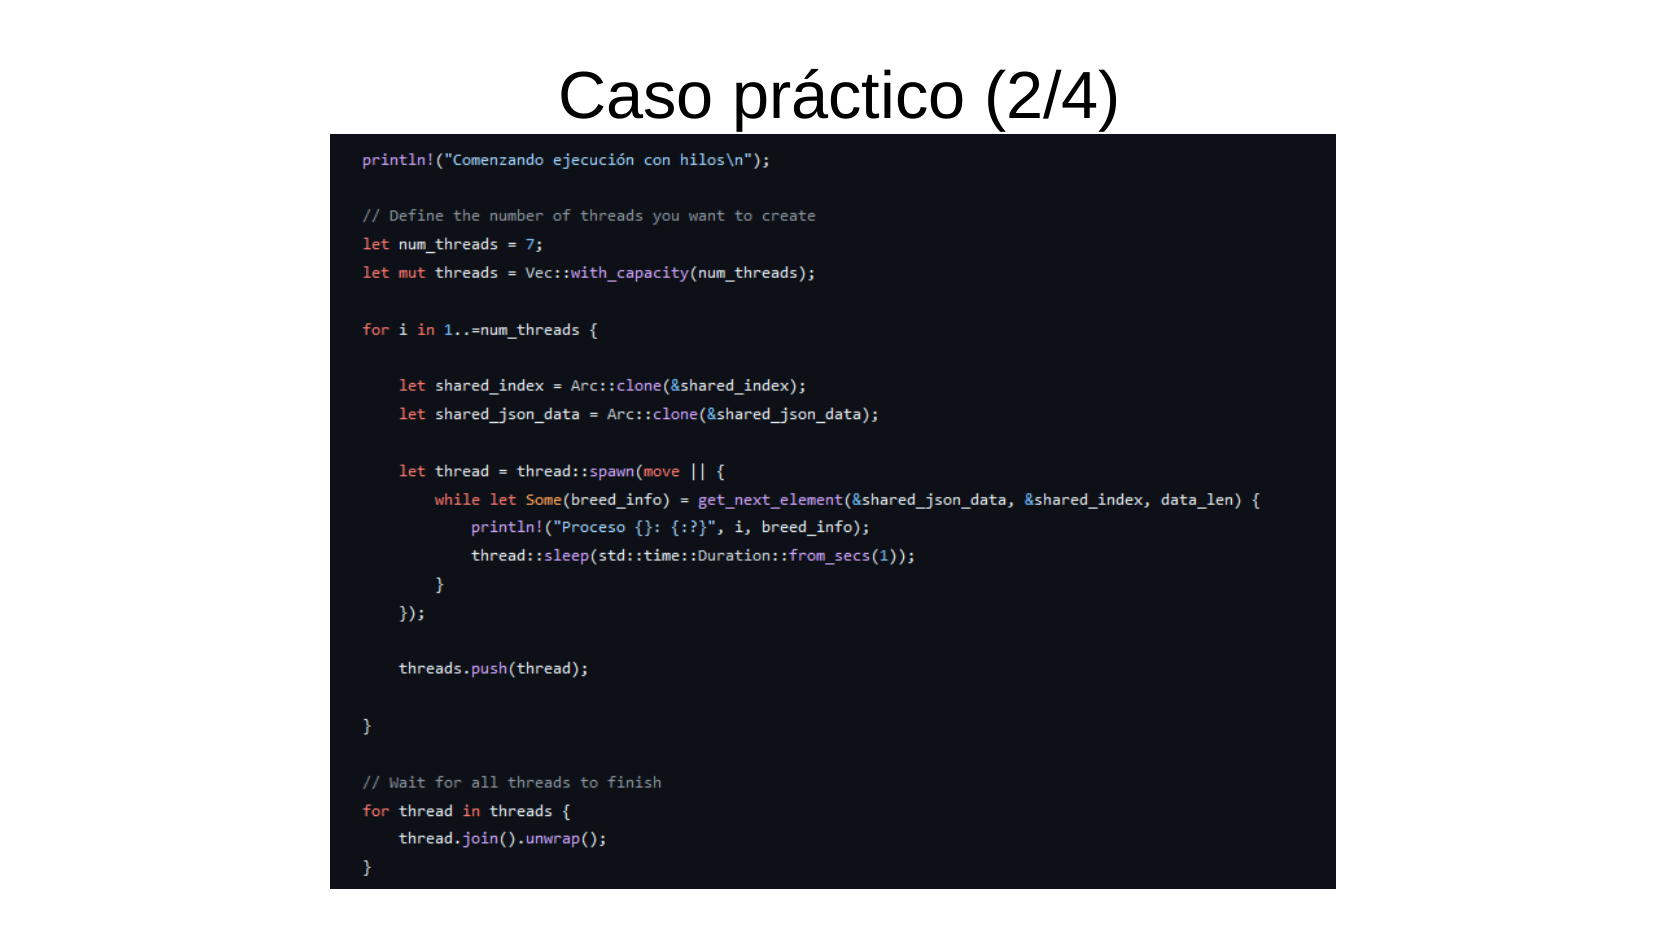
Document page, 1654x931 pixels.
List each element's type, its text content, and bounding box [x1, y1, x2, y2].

title Caso práctico (2/4) [135, 54, 1546, 136]
picture [330, 134, 1336, 889]
